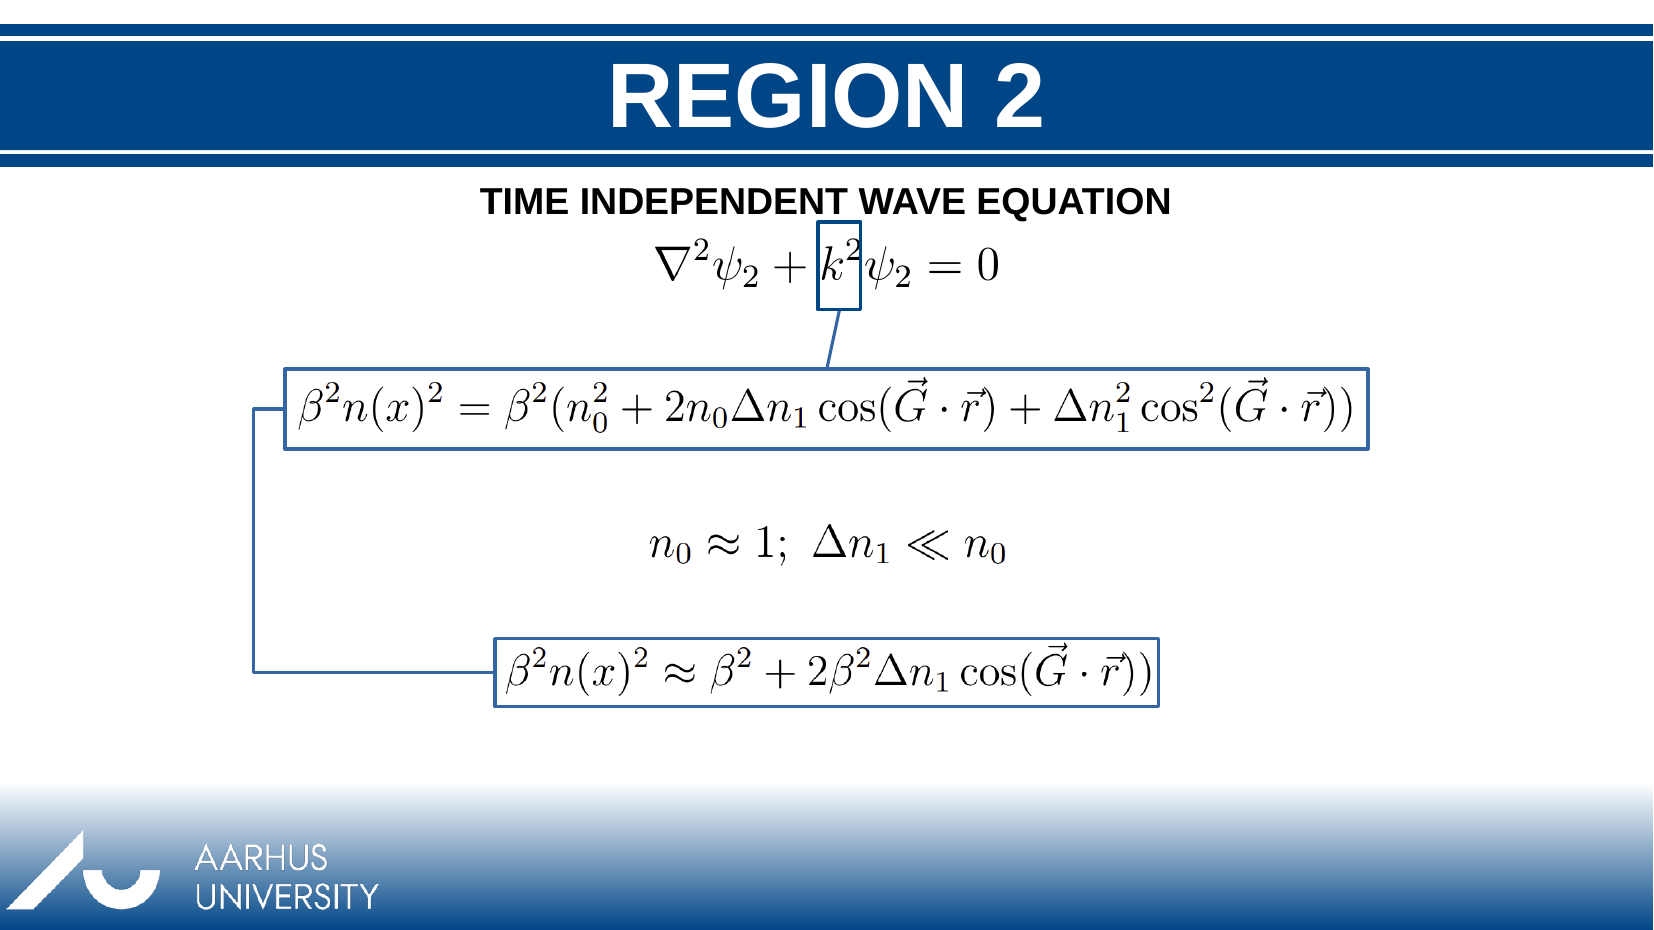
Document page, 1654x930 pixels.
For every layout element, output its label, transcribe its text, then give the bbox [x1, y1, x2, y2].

text_box TIME INDEPENDENT WAVE EQUATION [465, 172, 1188, 230]
picture [636, 516, 1017, 574]
picture [286, 370, 1367, 448]
picture [5, 829, 414, 917]
title REGION 2 [0, 41, 1653, 151]
picture [496, 640, 1157, 706]
picture [641, 229, 816, 301]
picture [820, 229, 859, 301]
picture [862, 229, 1012, 301]
